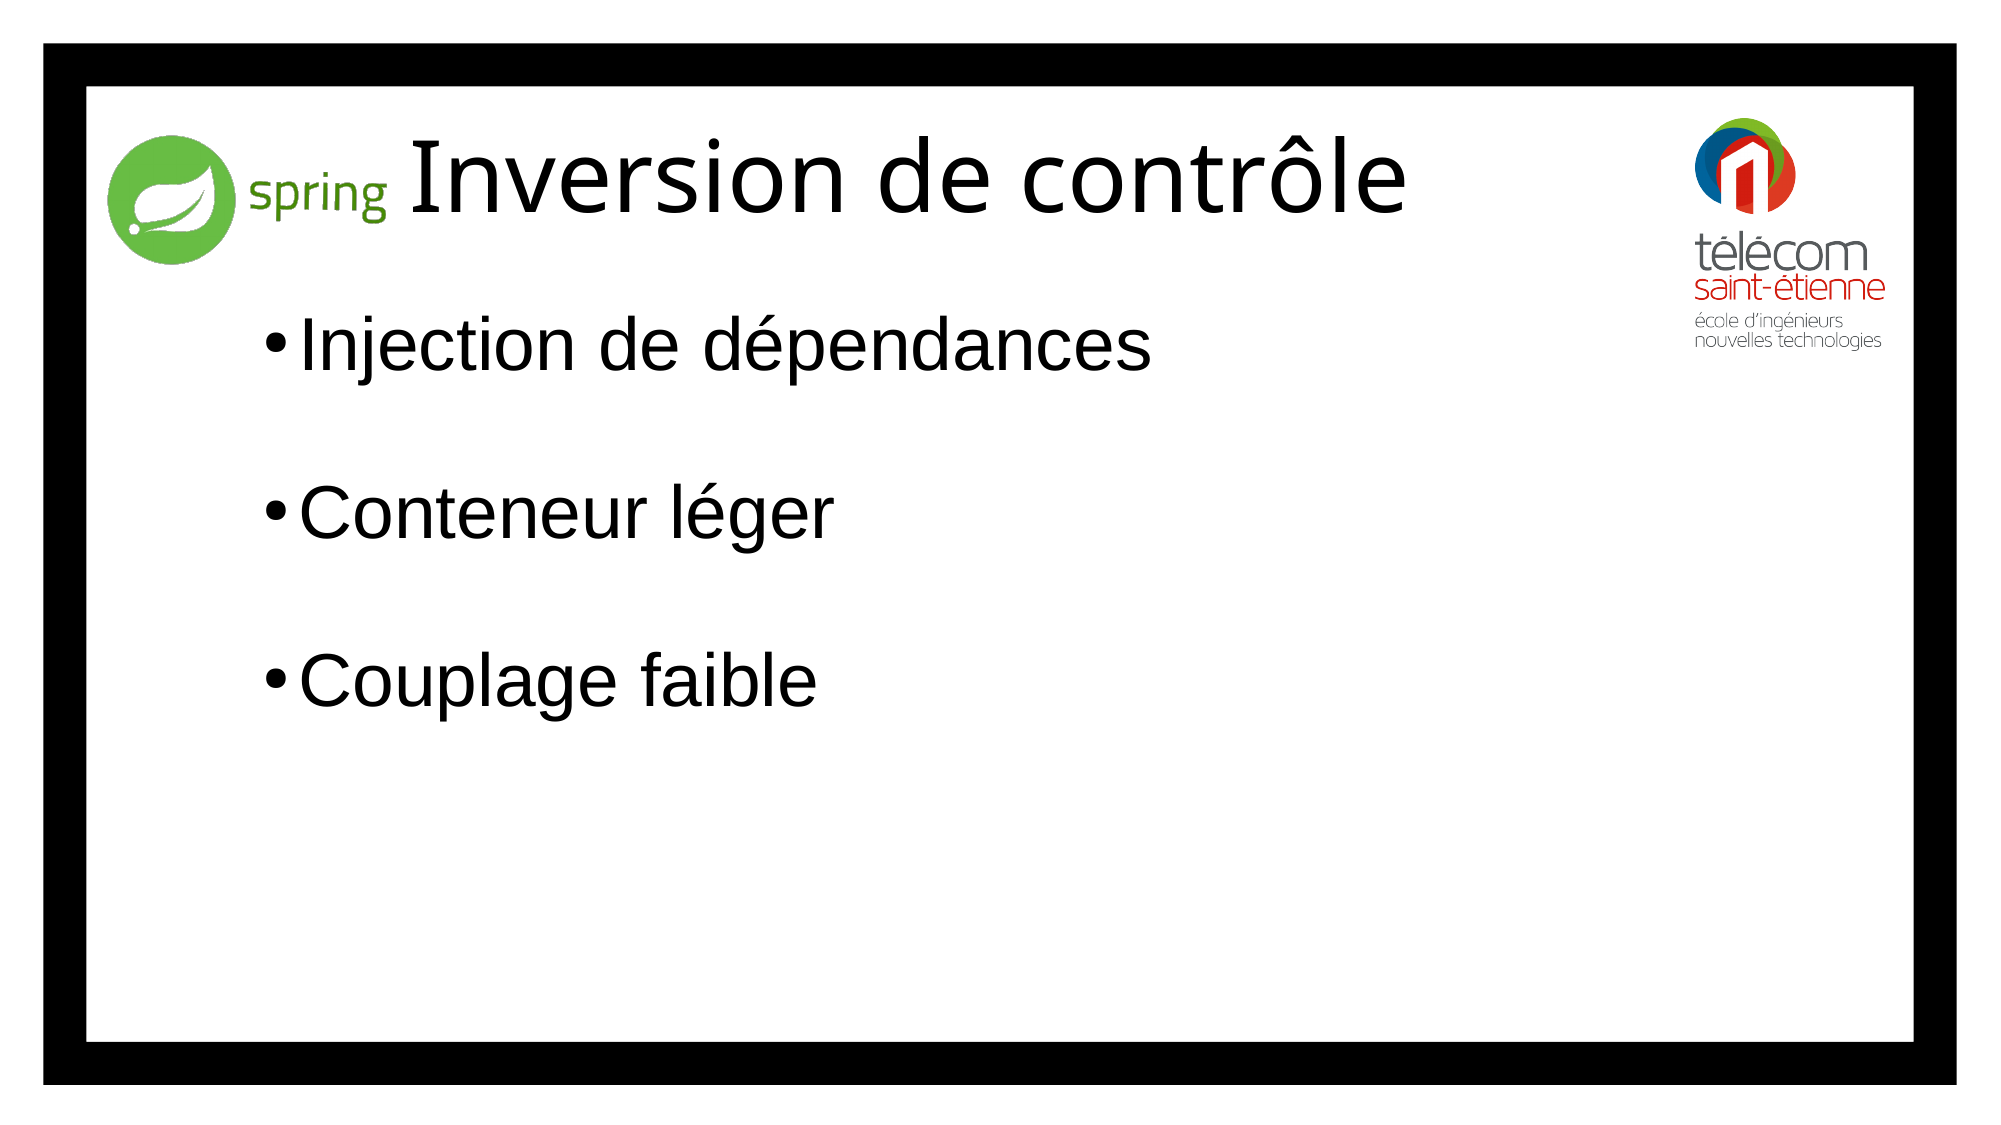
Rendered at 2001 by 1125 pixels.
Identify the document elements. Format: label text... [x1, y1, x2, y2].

picture [1695, 118, 1885, 351]
text_box Injection de dépendances Conteneur léger Couplage faible [248, 295, 1878, 1028]
picture [106, 129, 390, 272]
title Inversion de contrôle [389, 105, 1869, 272]
